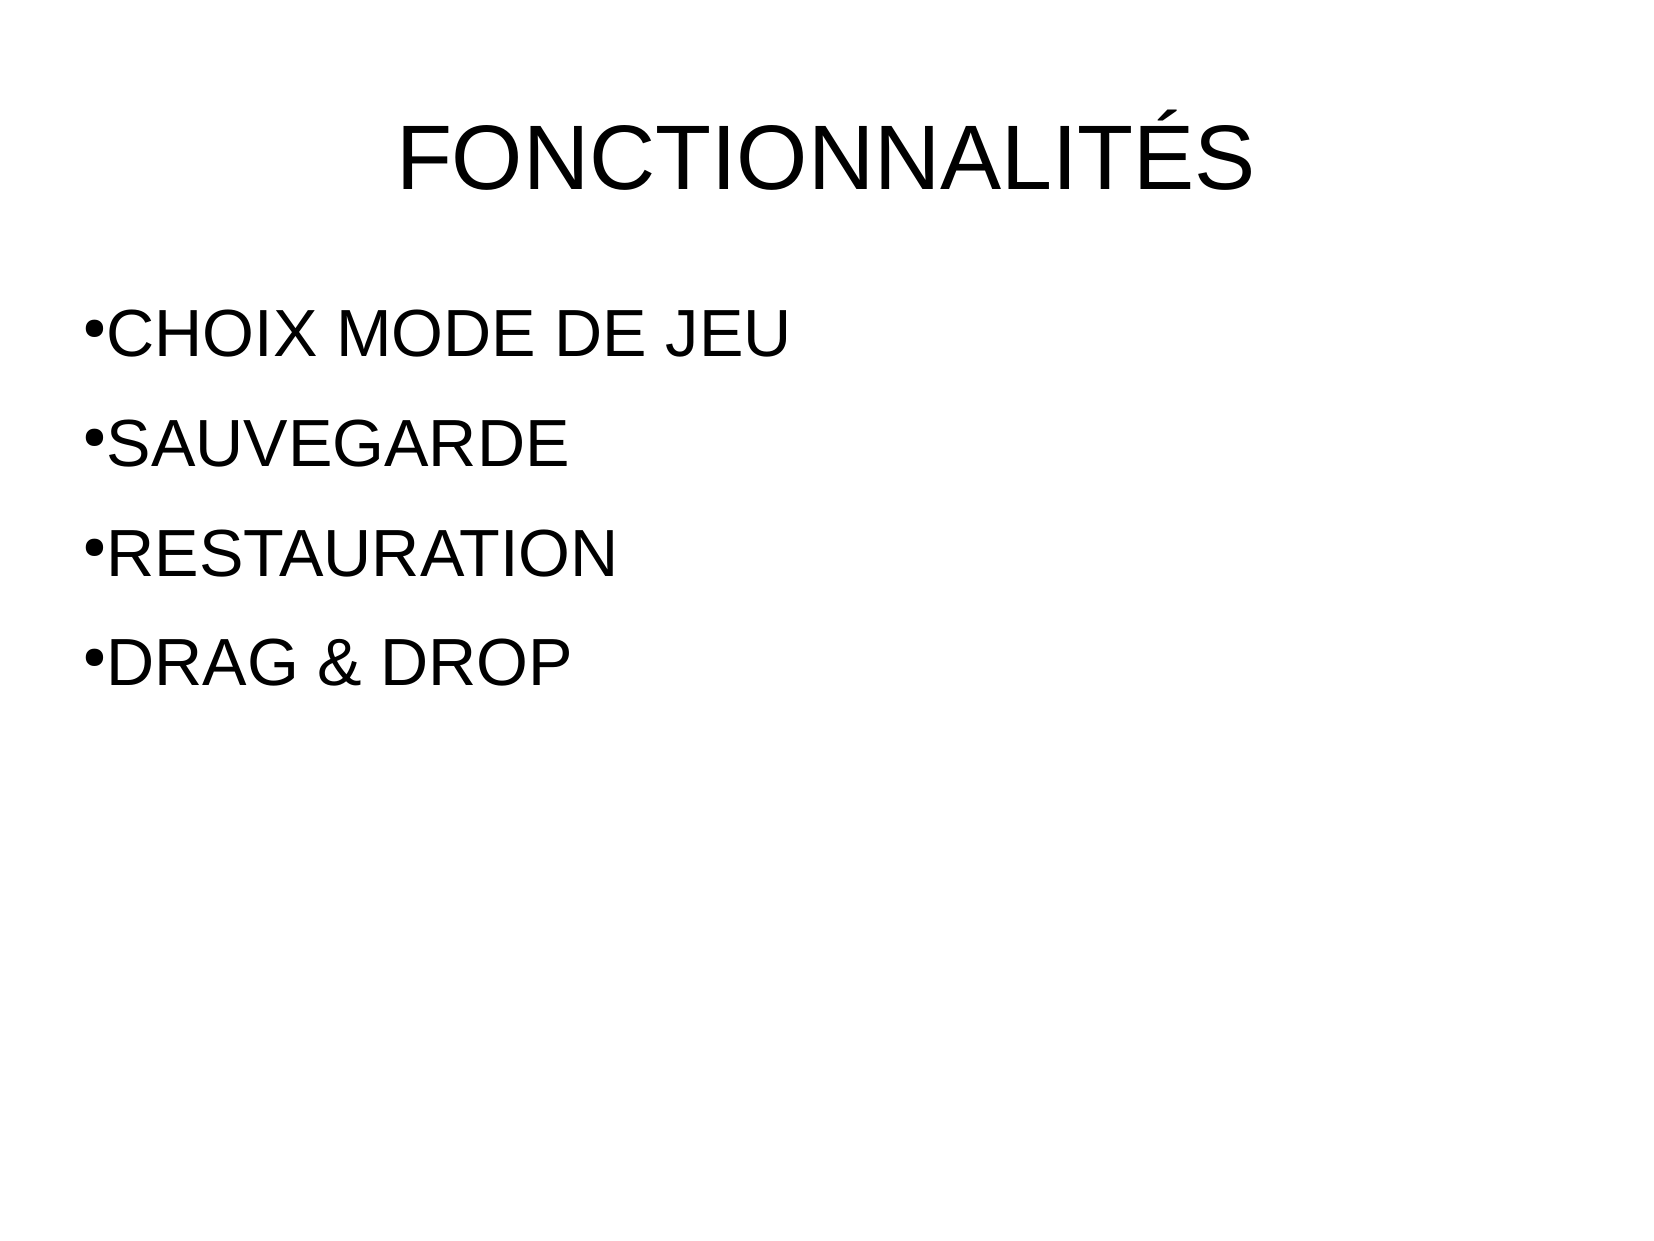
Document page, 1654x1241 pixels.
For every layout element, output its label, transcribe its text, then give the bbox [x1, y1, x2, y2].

list CHOIX MODE DE JEU SAUVEGARDE RESTAURATION DRAG & DROP [82, 290, 1571, 1010]
title FONCTIONNALITÉS [82, 49, 1571, 257]
